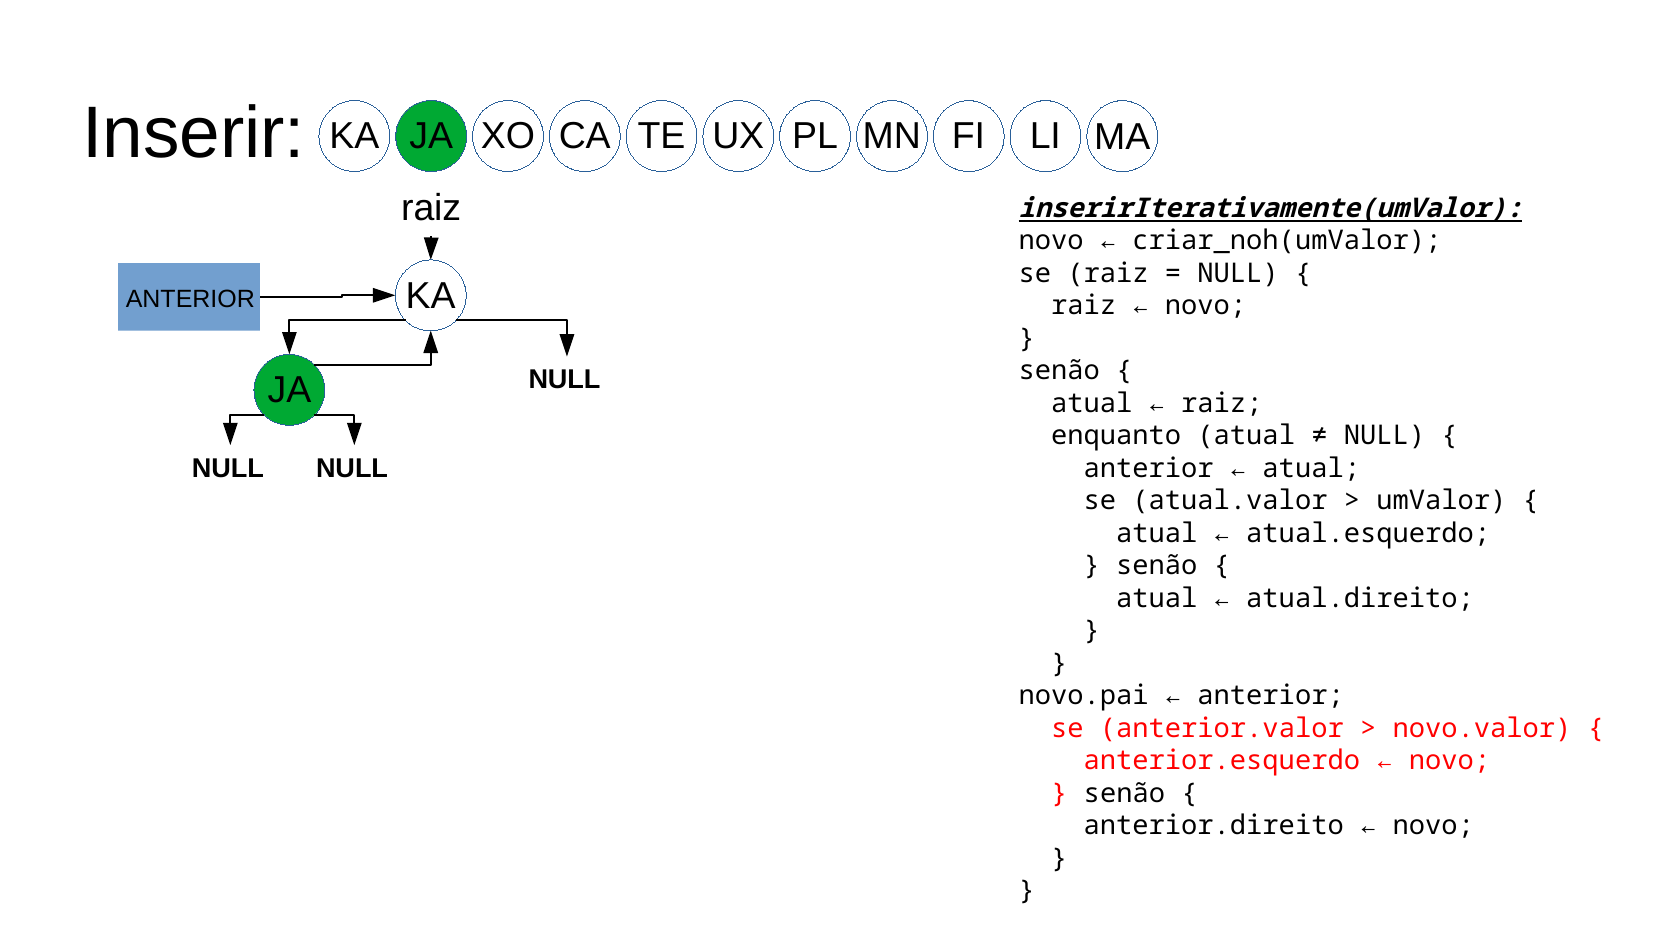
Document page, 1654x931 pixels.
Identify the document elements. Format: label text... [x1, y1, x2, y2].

text_box [118, 263, 260, 277]
text_box KA [395, 259, 467, 331]
text_box NULL [301, 445, 408, 491]
text_box NULL [177, 445, 284, 491]
text_box LI [1010, 100, 1081, 172]
text_box JA [253, 354, 325, 426]
text_box [744, 118, 786, 212]
text_box inserirIterativamente(umValor): novo ← criar_noh(umValor); se (raiz = NULL) { raiz ← novo; } senão { atual ← raiz; enquanto (atual ≠ NULL) { anterior ← atual; se (atual.valor > umValor) { atual ← atual.esquerdo; } senão { atual ← atual.direito; } } novo.pai ← anterior; se (anterior.valor > novo.valor) { anterior.esquerdo ← novo; } senão { anterior.direito ← novo; } } [1003, 182, 1654, 931]
text_box FI [933, 100, 1005, 172]
text_box KA [318, 100, 390, 172]
text_box MN [856, 100, 928, 172]
text_box PL [784, 100, 851, 172]
text_box NULL [513, 356, 621, 402]
text_box raiz [386, 179, 477, 237]
text_box MA [1086, 100, 1158, 172]
text_box JA [395, 100, 467, 172]
text_box CA [549, 100, 621, 172]
text_box XO [472, 100, 544, 172]
text_box ANTERIOR [111, 277, 272, 321]
title Inserir: [82, 54, 1571, 211]
text_box TE [626, 100, 697, 172]
text_box UX [702, 100, 769, 172]
text_box [118, 321, 260, 331]
